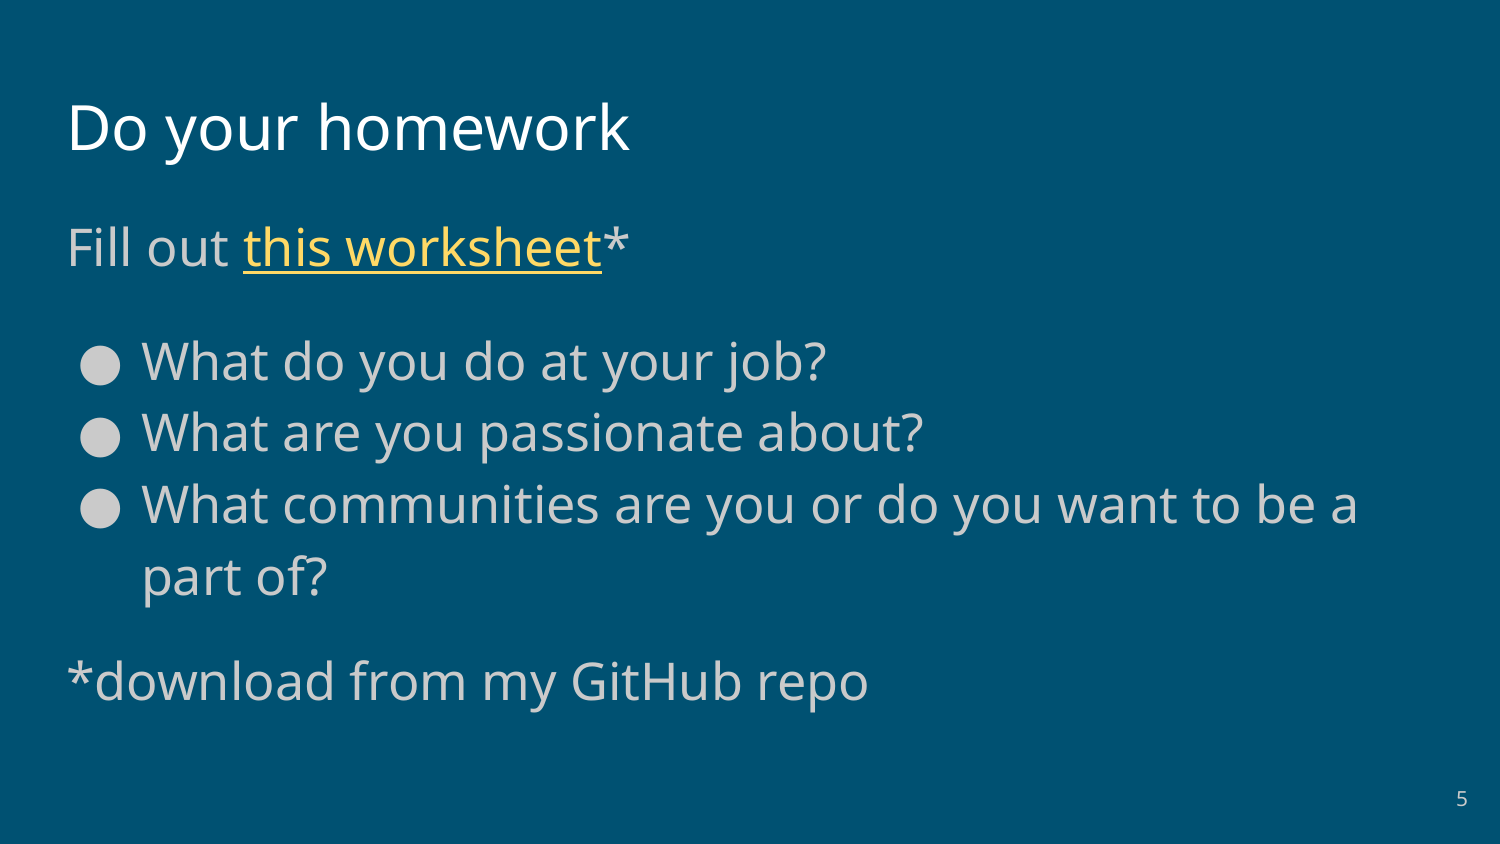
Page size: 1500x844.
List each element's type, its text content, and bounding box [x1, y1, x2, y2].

title Do your homework [51, 72, 1449, 167]
slide_number 14 [1392, 767, 1483, 833]
list Fill out this worksheet* What do you do at your job? What are you passionate about? What communities are you or do you want to be a part of? *download from my GitHub repo [51, 189, 1449, 750]
